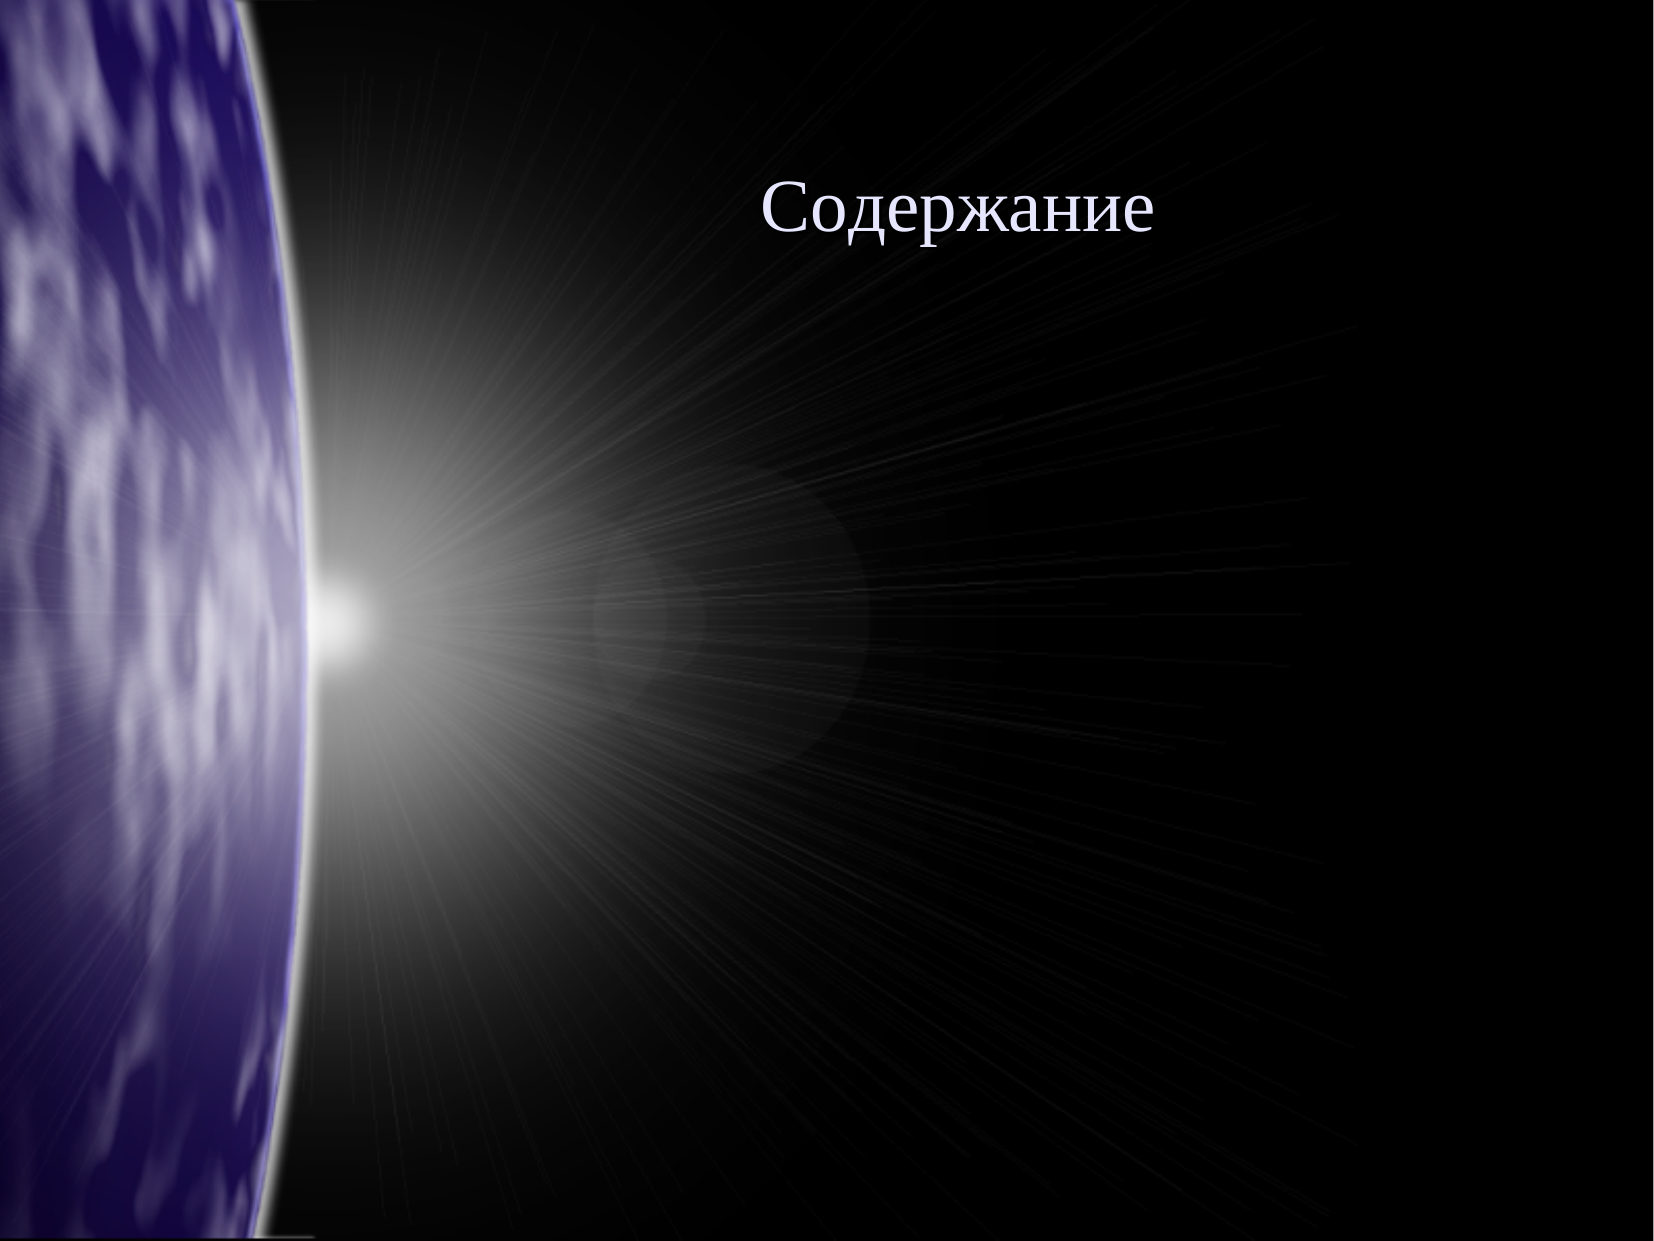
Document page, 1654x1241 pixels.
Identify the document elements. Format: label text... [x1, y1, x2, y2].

picture [0, 0, 1654, 1241]
title Содержание [383, 102, 1534, 311]
